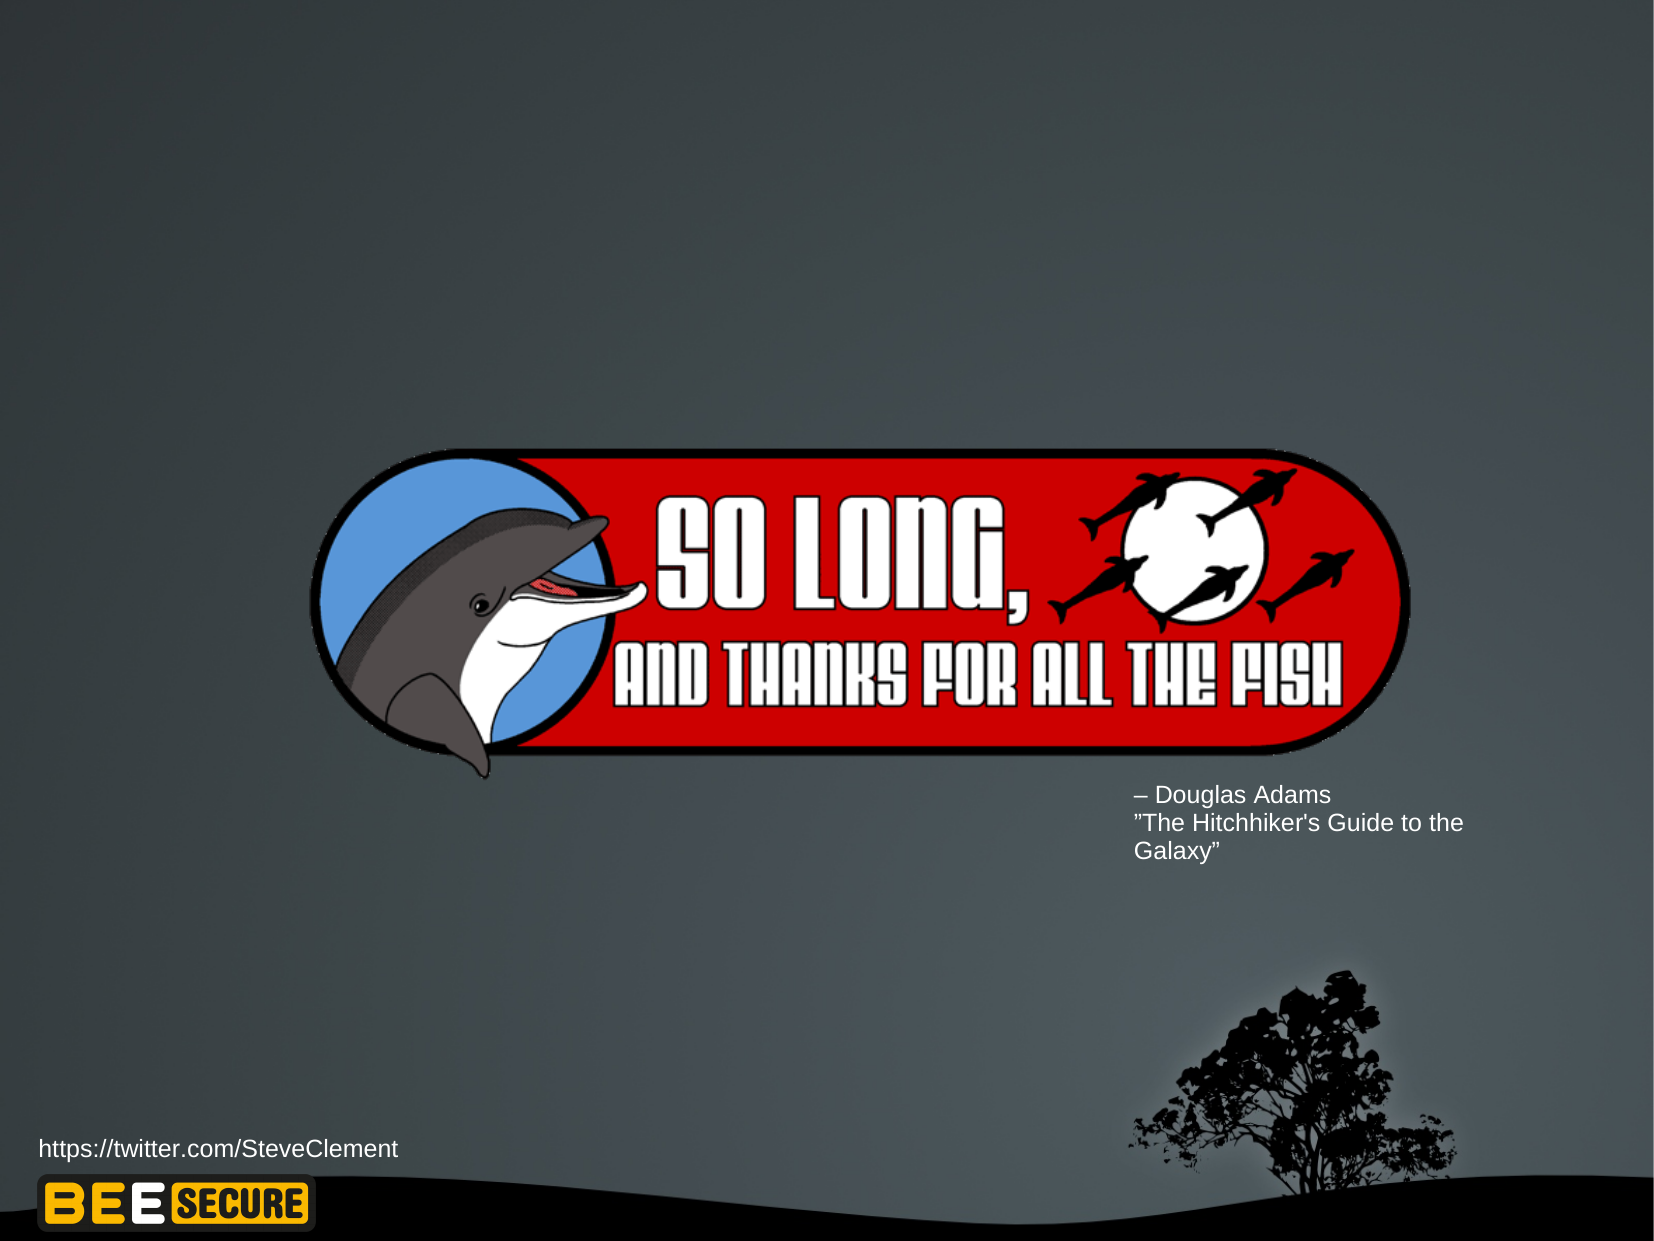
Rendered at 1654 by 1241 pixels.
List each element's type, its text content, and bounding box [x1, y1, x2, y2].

picture [0, 0, 1654, 1241]
text_box – Douglas Adams ”The Hitchhiker's Guide to the Galaxy” [1119, 773, 1572, 844]
text_box https://twitter.com/SteveClement [23, 1127, 476, 1171]
